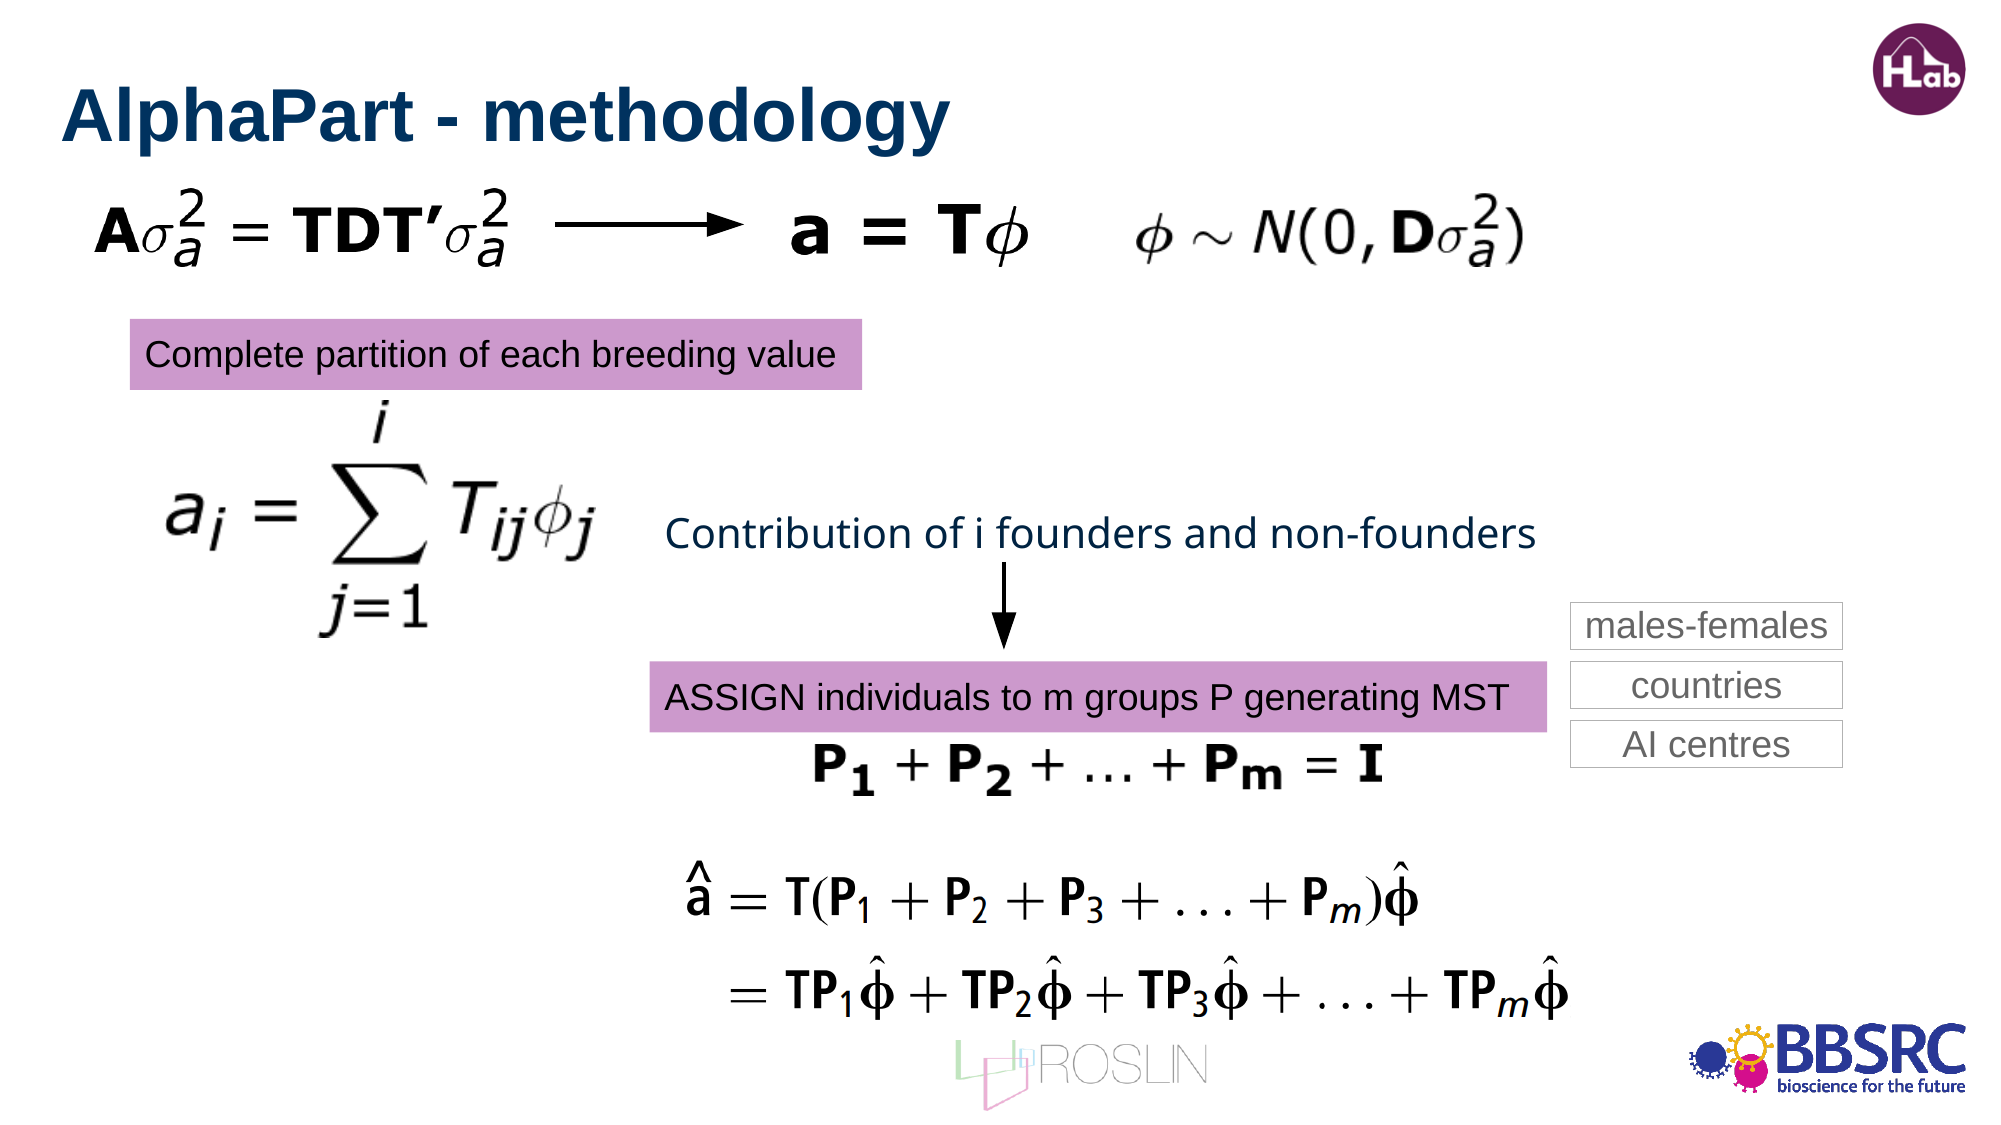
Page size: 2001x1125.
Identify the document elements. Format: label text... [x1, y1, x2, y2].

text_box countries [1570, 661, 1843, 709]
picture [165, 400, 596, 638]
picture [814, 744, 1382, 796]
text_box Contribution of i founders and non-founders [649, 496, 1619, 562]
text_box AlphaPart - methodology [46, 59, 1926, 166]
text_box males-females [1570, 602, 1843, 650]
text_box ASSIGN individuals to m groups P generating MST [649, 661, 1548, 733]
text_box AI centres [1570, 720, 1843, 768]
picture [1687, 1020, 1966, 1099]
picture [94, 188, 508, 267]
picture [791, 204, 1028, 267]
picture [1872, 21, 1966, 116]
picture [673, 841, 1571, 1125]
picture [1136, 192, 1524, 267]
text_box Complete partition of each breeding value [129, 318, 863, 390]
